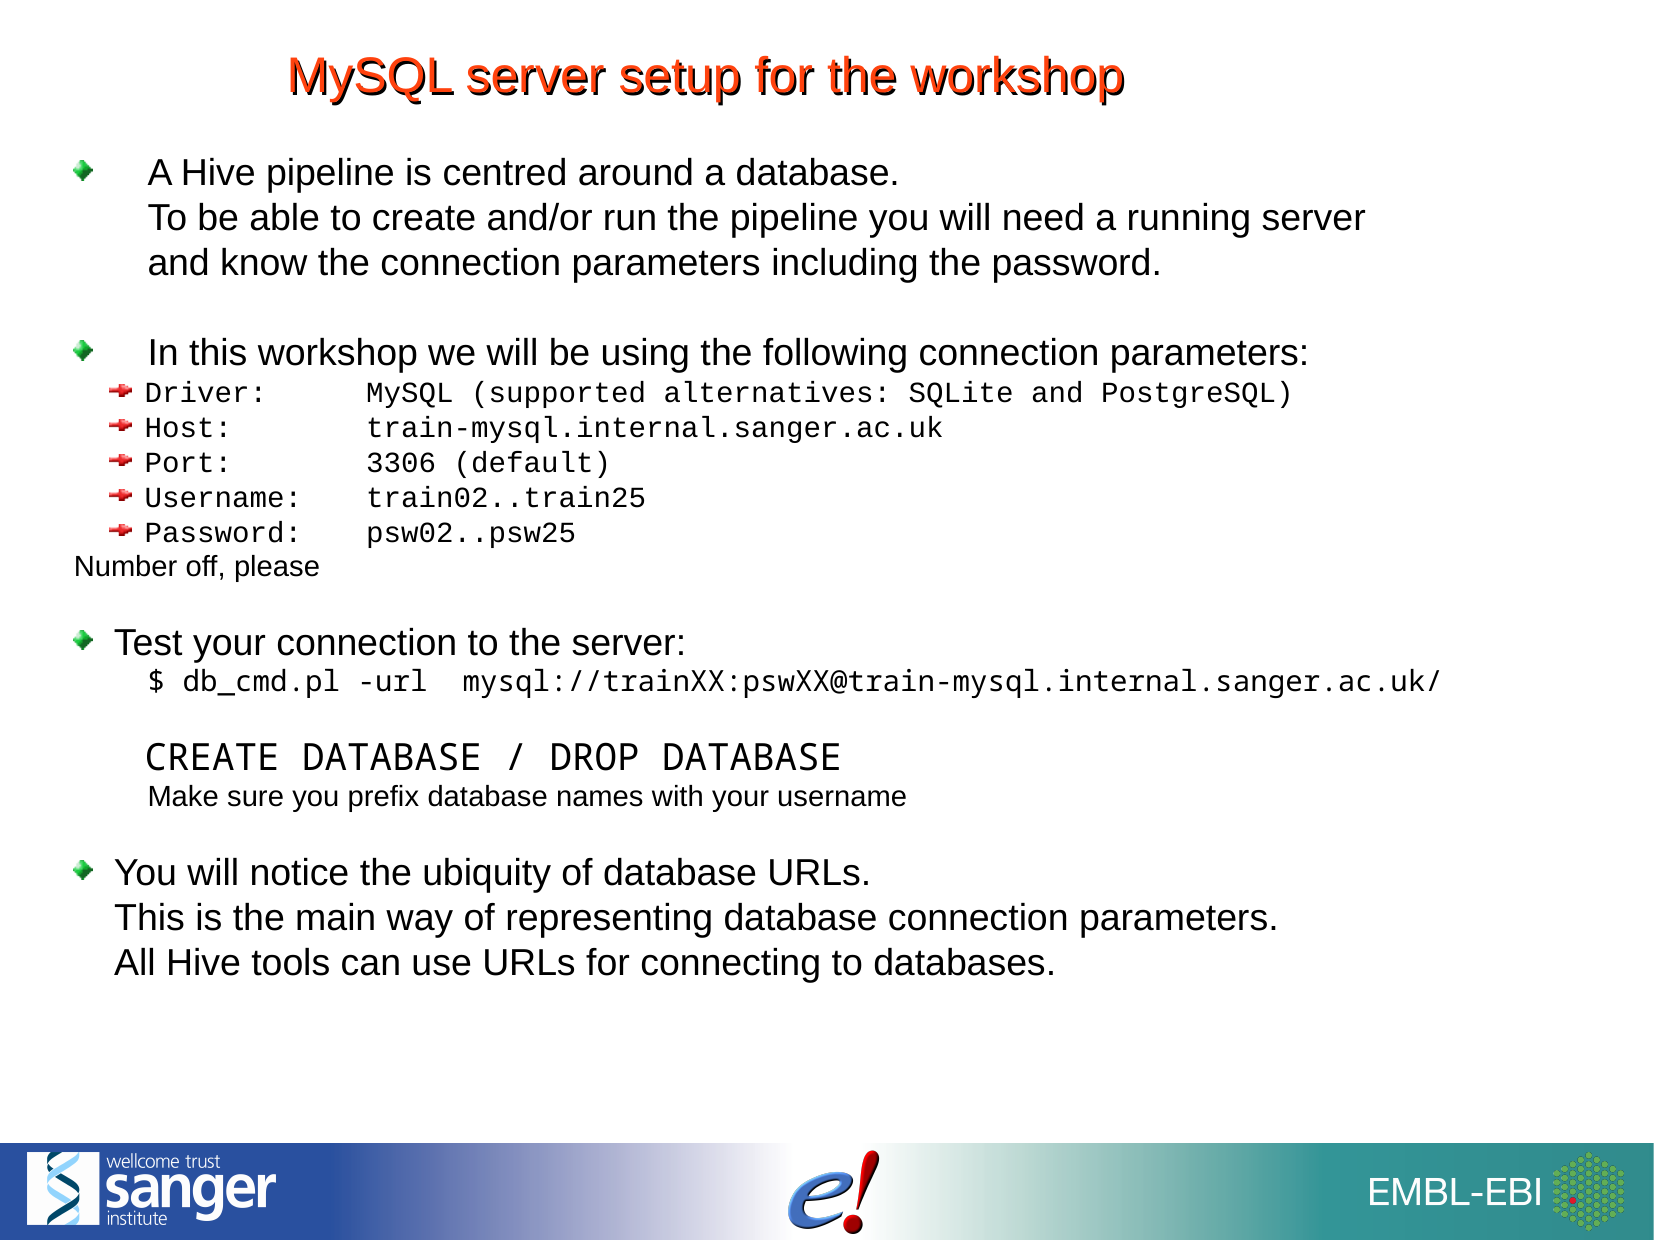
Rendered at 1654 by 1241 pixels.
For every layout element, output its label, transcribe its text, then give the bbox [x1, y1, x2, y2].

picture [109, 489, 132, 501]
picture [73, 860, 93, 880]
picture [109, 419, 132, 431]
picture [109, 454, 132, 466]
text_box A Hive pipeline is centred around a database. To be able to create and/or run the pipeline you will need a running server and know the connection parameters including the password. In this workshop we will be using the following connection parameters: Driver: MySQL (supported alternatives: SQLite and PostgreSQL) Host: train-mysql.internal.sanger.ac.uk Port: 3306 (default) Username: train02..train25 Password: psw02..psw25 Number off, please Test your connection to the server: $ db_cmd.pl -url mysql://trainXX:pswXX@train-mysql.internal.sanger.ac.uk/ CREATE DATABASE / DROP DATABASE Make sure you prefix database names with your username You will notice the ubiquity of database URLs. This is the main way of representing database connection parameters. All Hive tools can use URLs for connecting to databases. [58, 132, 1538, 1004]
text_box MySQL server setup for the workshop [82, 17, 1329, 118]
picture [73, 160, 93, 181]
picture [109, 384, 132, 397]
picture [0, 1143, 1654, 1240]
picture [109, 524, 132, 536]
picture [73, 630, 93, 650]
picture [73, 340, 93, 361]
